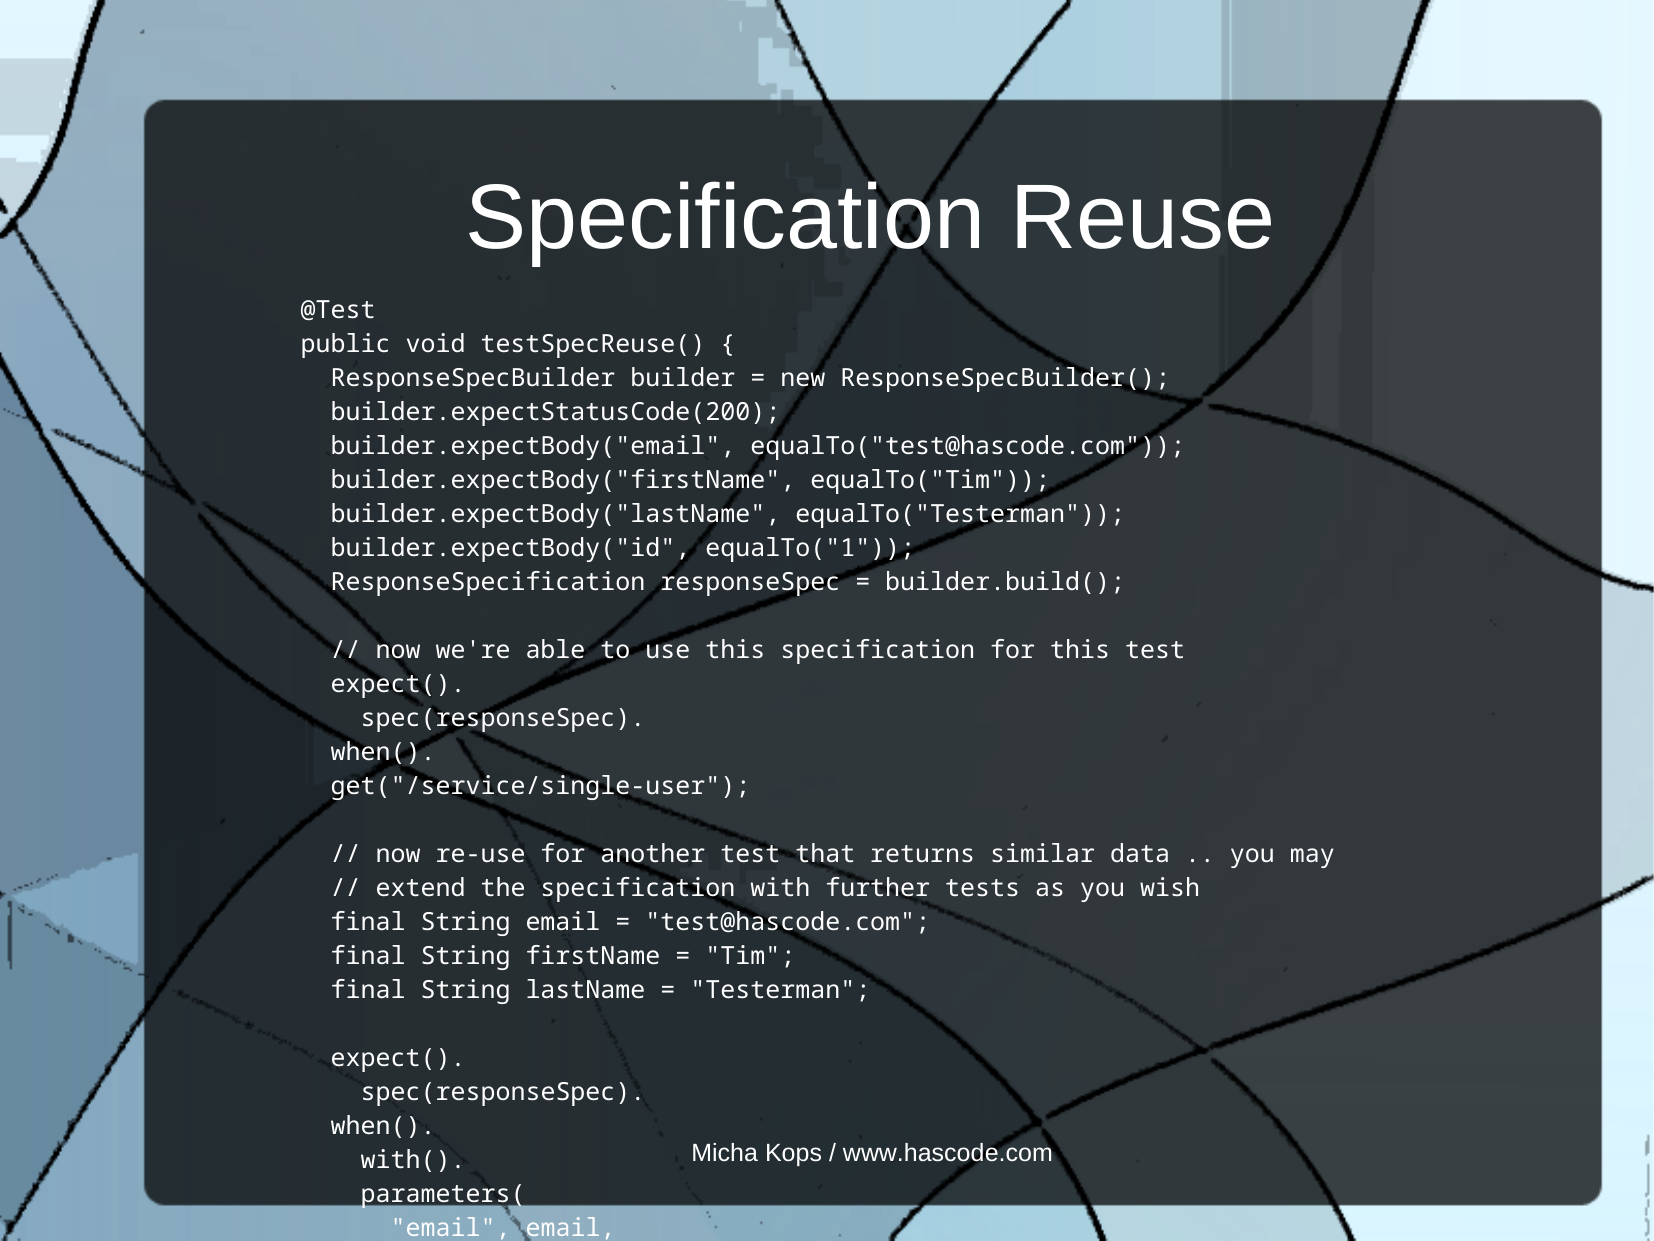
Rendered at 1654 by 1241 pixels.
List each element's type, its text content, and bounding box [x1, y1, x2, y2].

text_box @Test public void testSpecReuse() { ResponseSpecBuilder builder = new ResponseSpecBuilder(); builder.expectStatusCode(200); builder.expectBody("email", equalTo("test@hascode.com")); builder.expectBody("firstName", equalTo("Tim")); builder.expectBody("lastName", equalTo("Testerman")); builder.expectBody("id", equalTo("1")); ResponseSpecification responseSpec = builder.build(); // now we're able to use this specification for this test expect(). spec(responseSpec). when(). get("/service/single-user"); // now re-use for another test that returns similar data .. you may // extend the specification with further tests as you wish final String email = "test@hascode.com"; final String firstName = "Tim"; final String lastName = "Testerman"; expect(). spec(responseSpec). when(). with(). parameters( "email", email, "firstName", firstName, "lastName",lastName). get("/service/user/create"); } [285, 284, 1351, 1203]
picture [0, 0, 1654, 1241]
title Specification Reuse [159, 108, 1583, 325]
